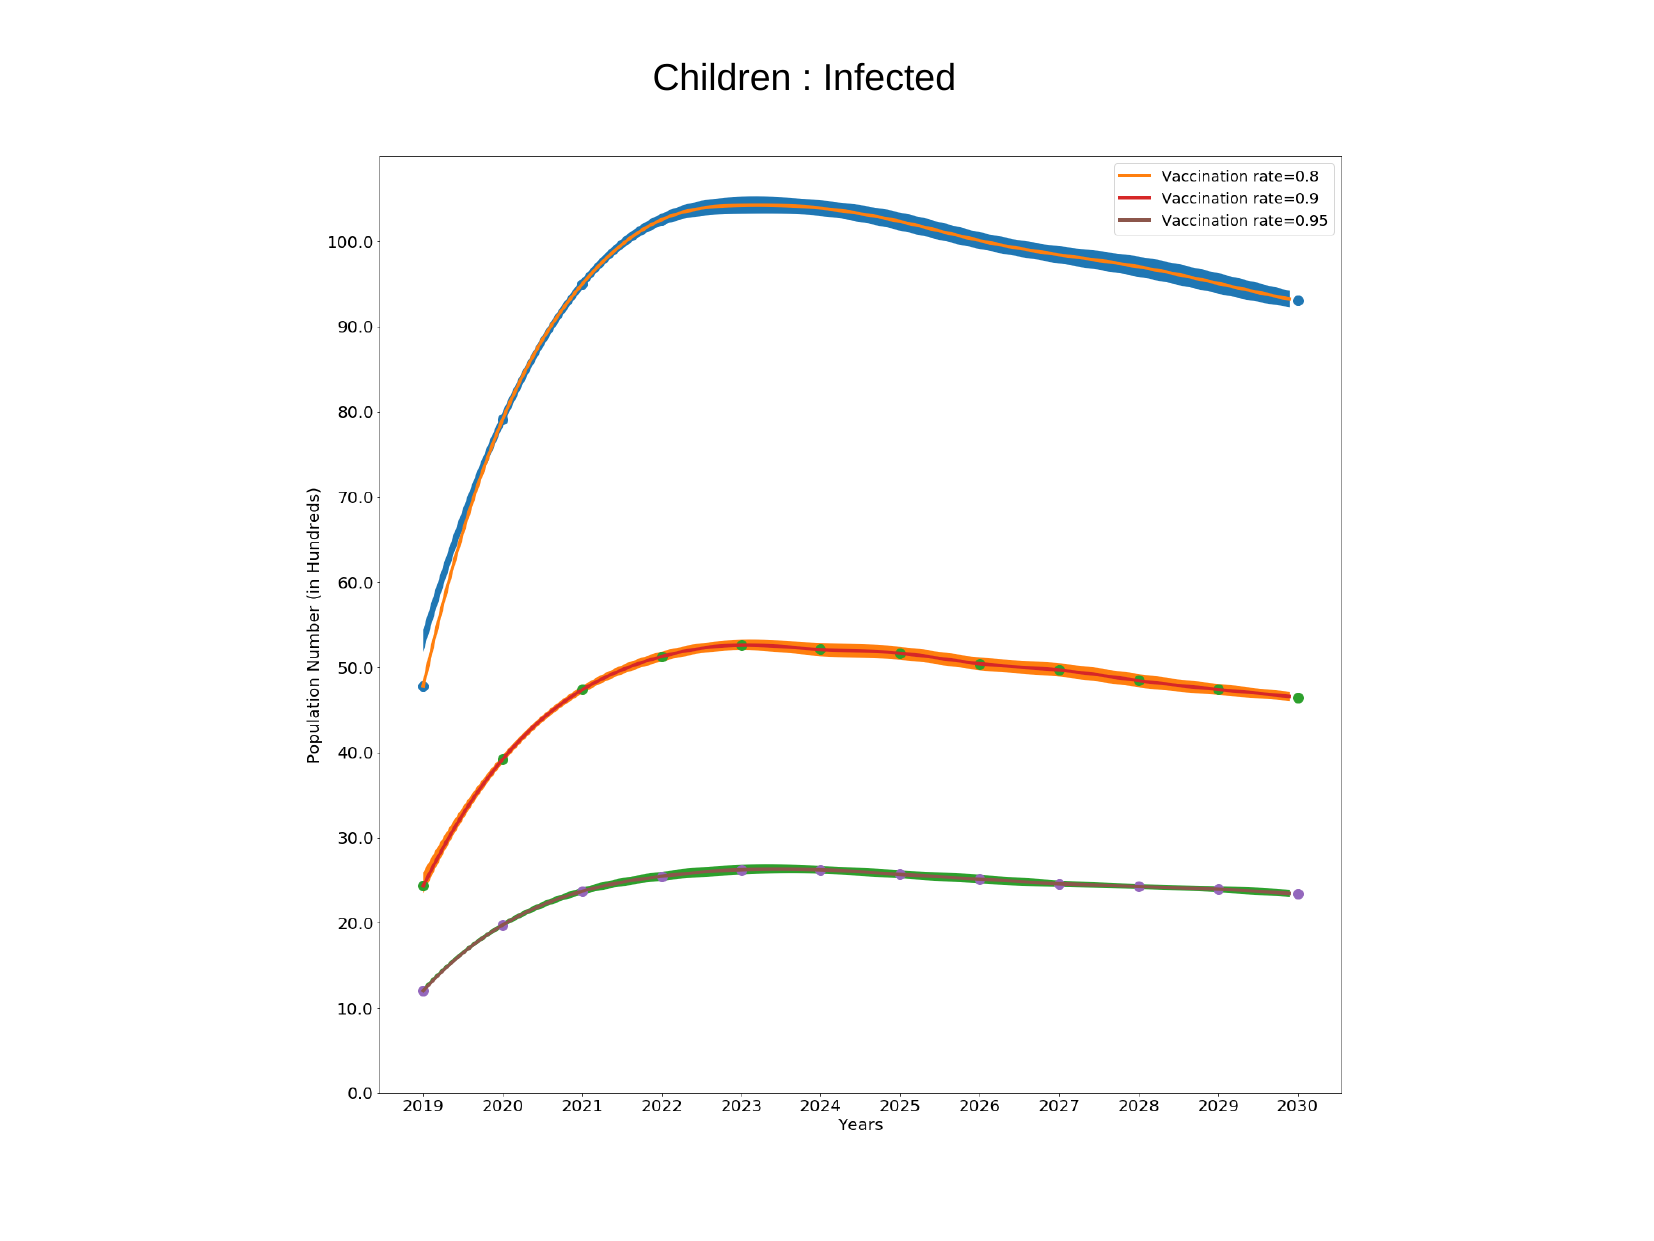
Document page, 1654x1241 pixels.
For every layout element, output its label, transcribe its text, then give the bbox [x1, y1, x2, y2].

text_box Children : Infected [637, 49, 981, 119]
picture [224, 7, 1465, 1241]
